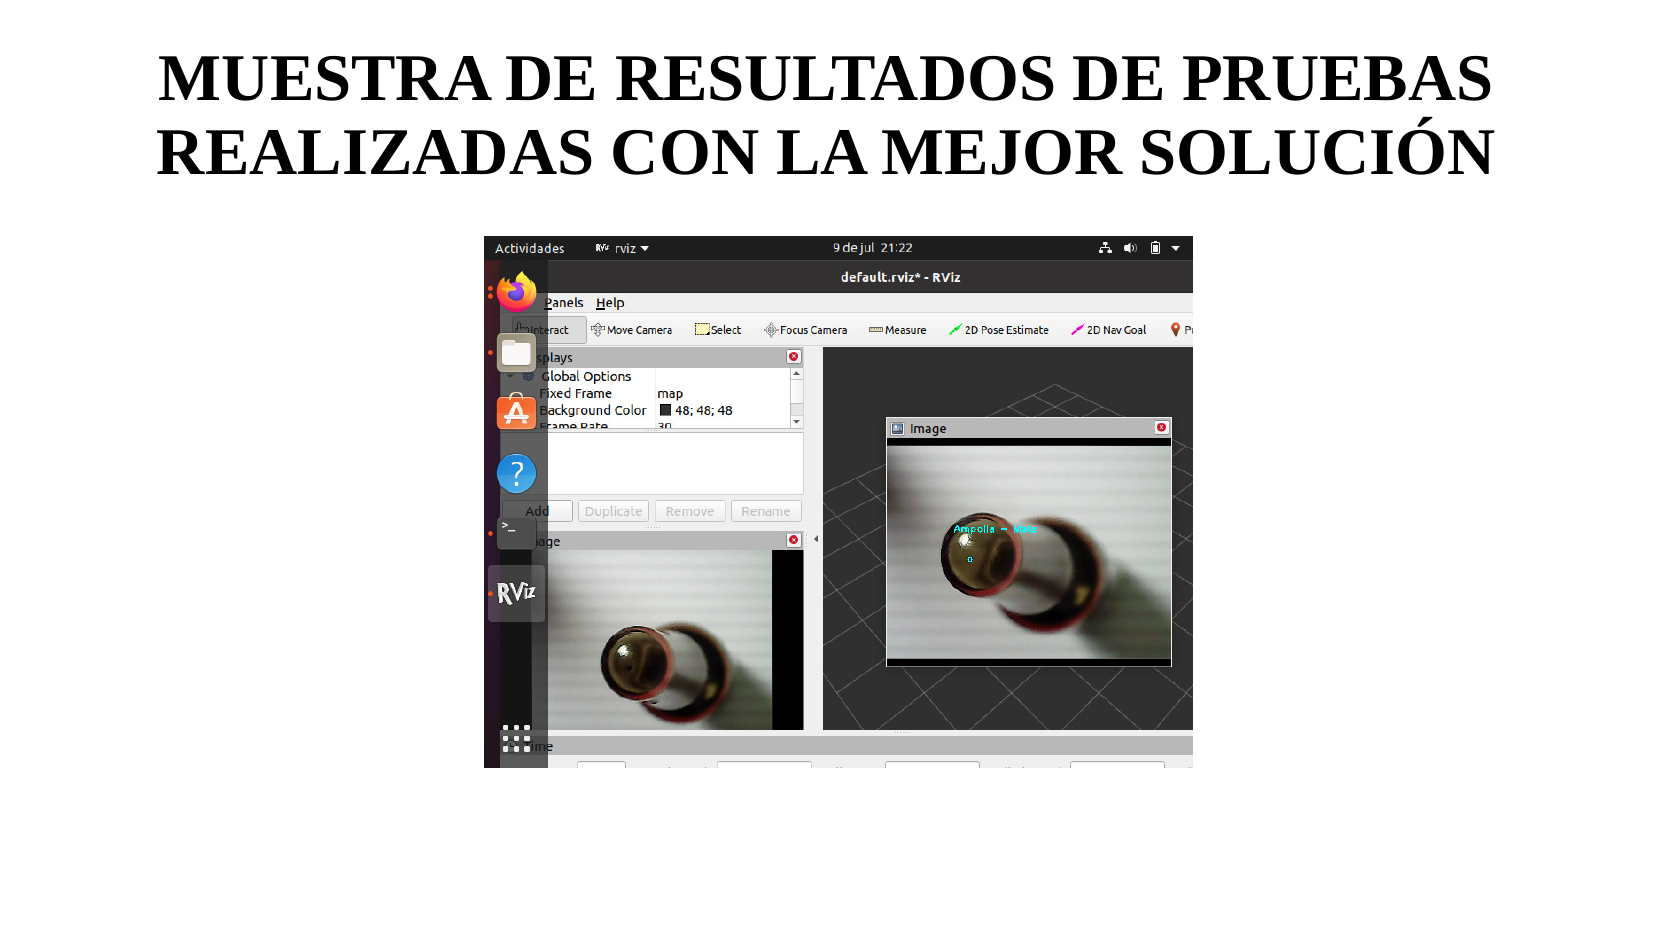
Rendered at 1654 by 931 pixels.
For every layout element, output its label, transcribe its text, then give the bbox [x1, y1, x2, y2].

picture [484, 236, 1193, 768]
title MUESTRA DE RESULTADOS DE PRUEBAS REALIZADAS CON LA MEJOR SOLUCIÓN [82, 37, 1571, 193]
